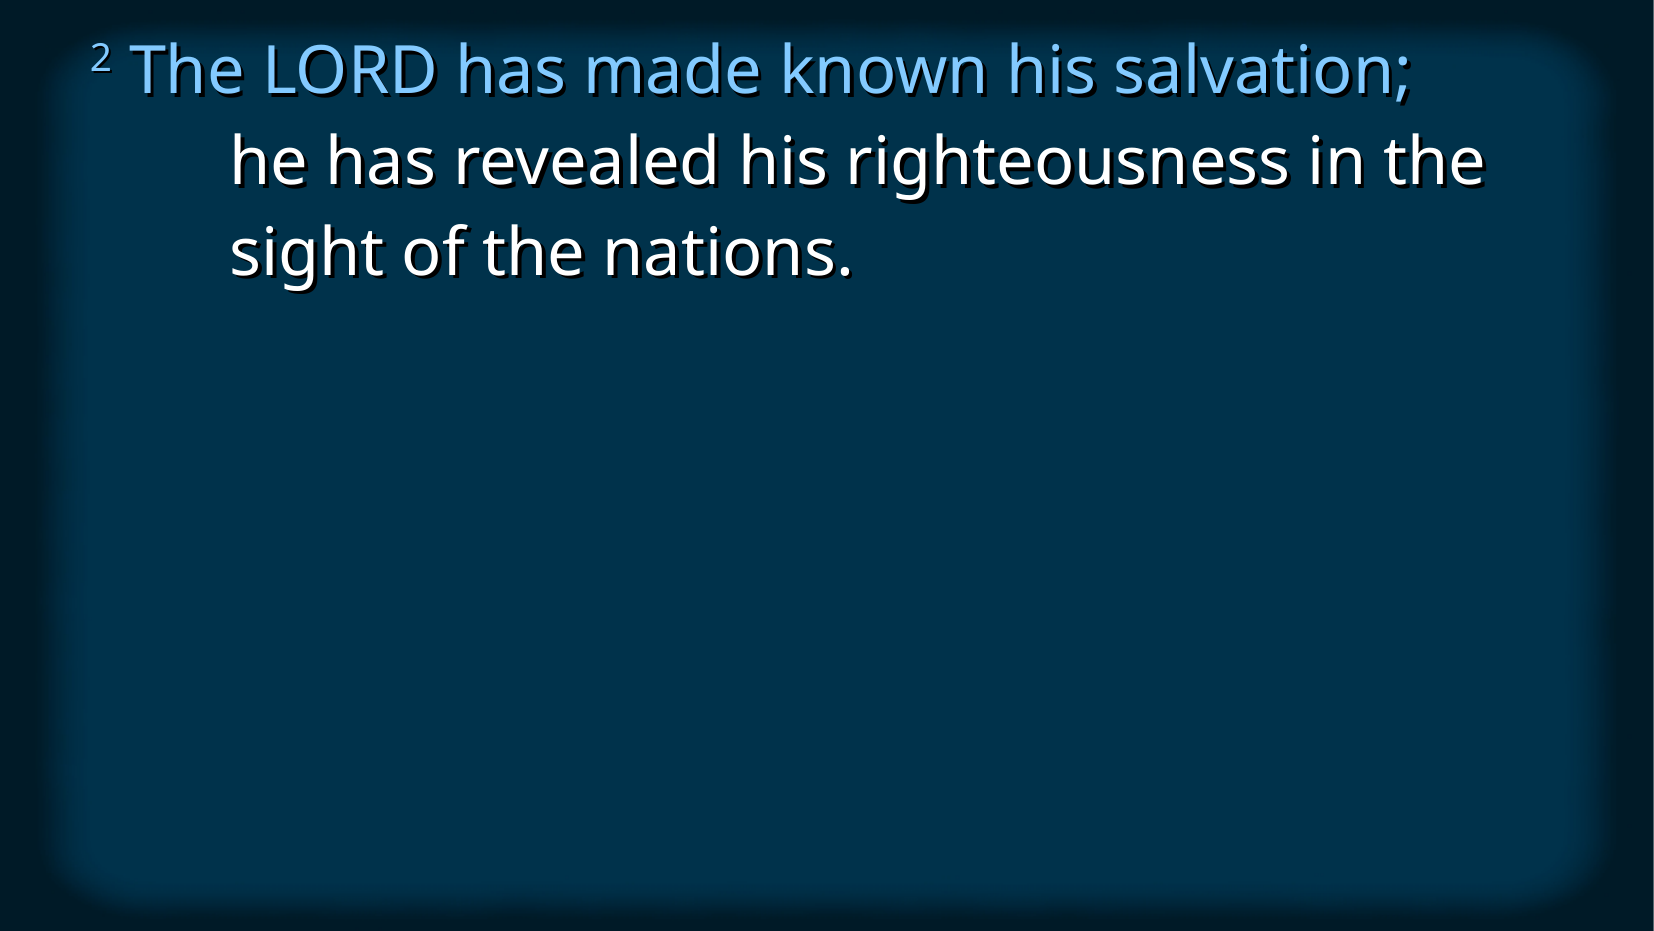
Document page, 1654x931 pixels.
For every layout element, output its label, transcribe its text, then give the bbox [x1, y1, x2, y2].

picture [0, 0, 1654, 931]
text_box 2 The LORD has made known his salvation; he has revealed his righteousness in the sight of the nations. [75, 15, 1576, 297]
